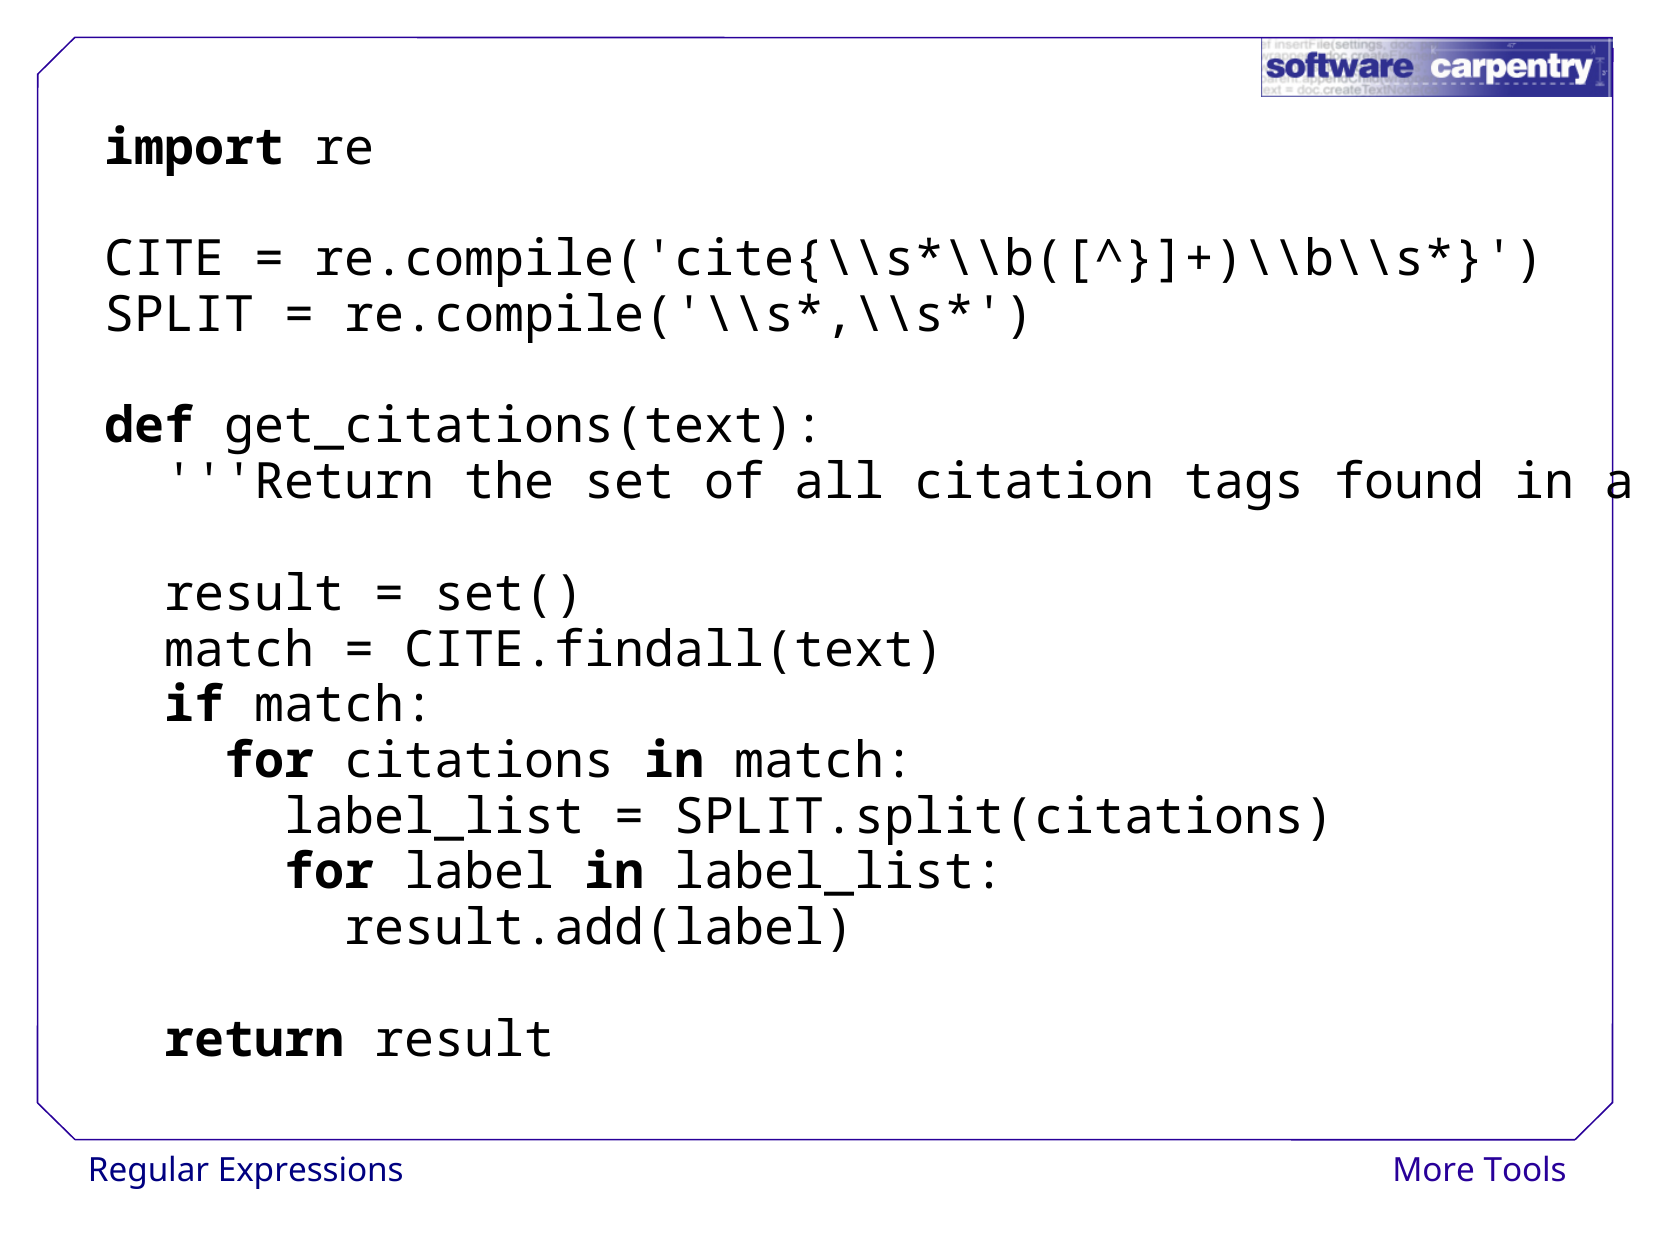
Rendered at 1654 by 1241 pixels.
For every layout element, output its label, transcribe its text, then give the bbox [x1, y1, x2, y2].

text_box import re CITE = re.compile('cite{\\s*\\b([^}]+)\\b\\s*}') SPLIT = re.compile('\\s*,\\s*') def get_citations(text): '''Return the set of all citation tags found in a block of text.''' result = set() match = CITE.findall(text) if match: for citations in match: label_list = SPLIT.split(citations) for label in label_list: result.add(label) return result [89, 112, 1512, 1074]
picture [1261, 39, 1613, 97]
